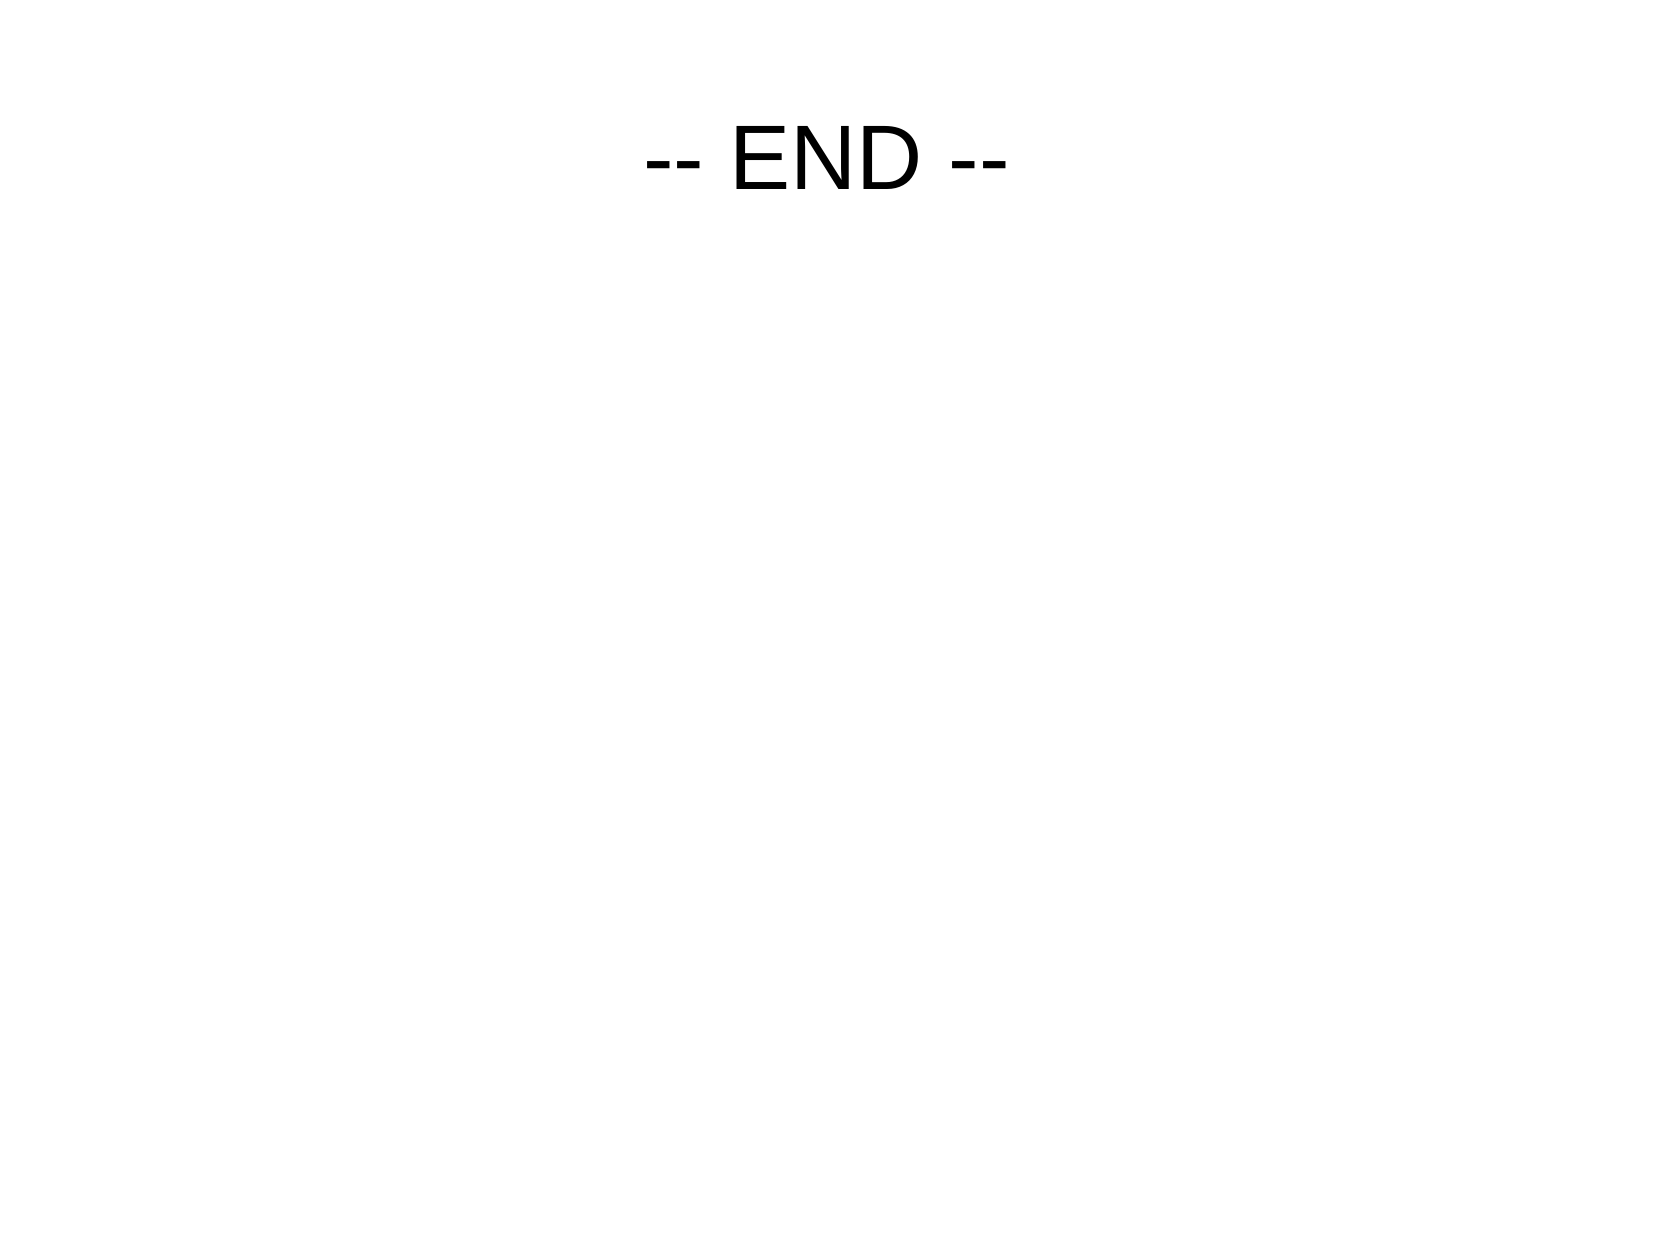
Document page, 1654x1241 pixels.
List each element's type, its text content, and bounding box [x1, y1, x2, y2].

title -- END -- [82, 49, 1571, 257]
